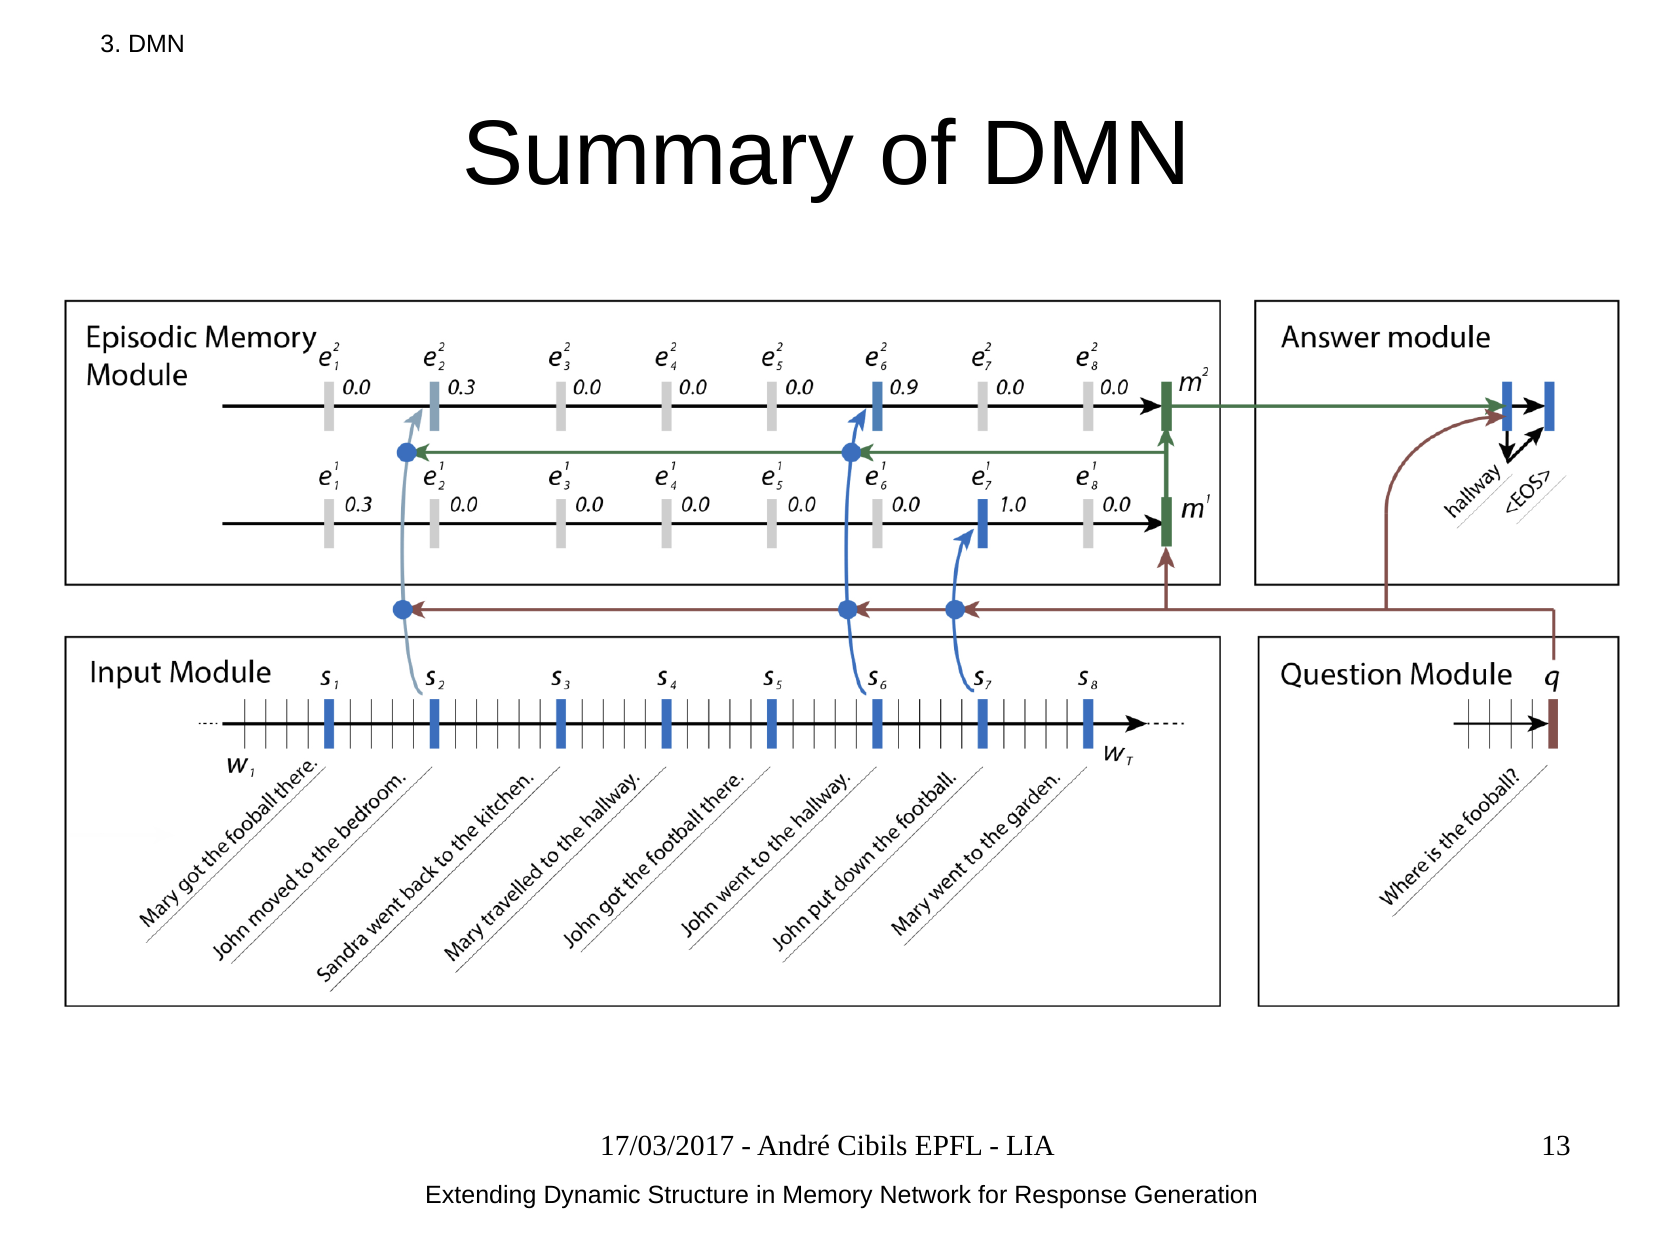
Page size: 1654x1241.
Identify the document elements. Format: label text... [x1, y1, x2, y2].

picture [59, 295, 1625, 1014]
list Extending Dynamic Structure in Memory Network for Response Generation [354, 1181, 1270, 1210]
title Summary of DMN [82, 49, 1571, 257]
list 3. DMN [29, 29, 945, 58]
